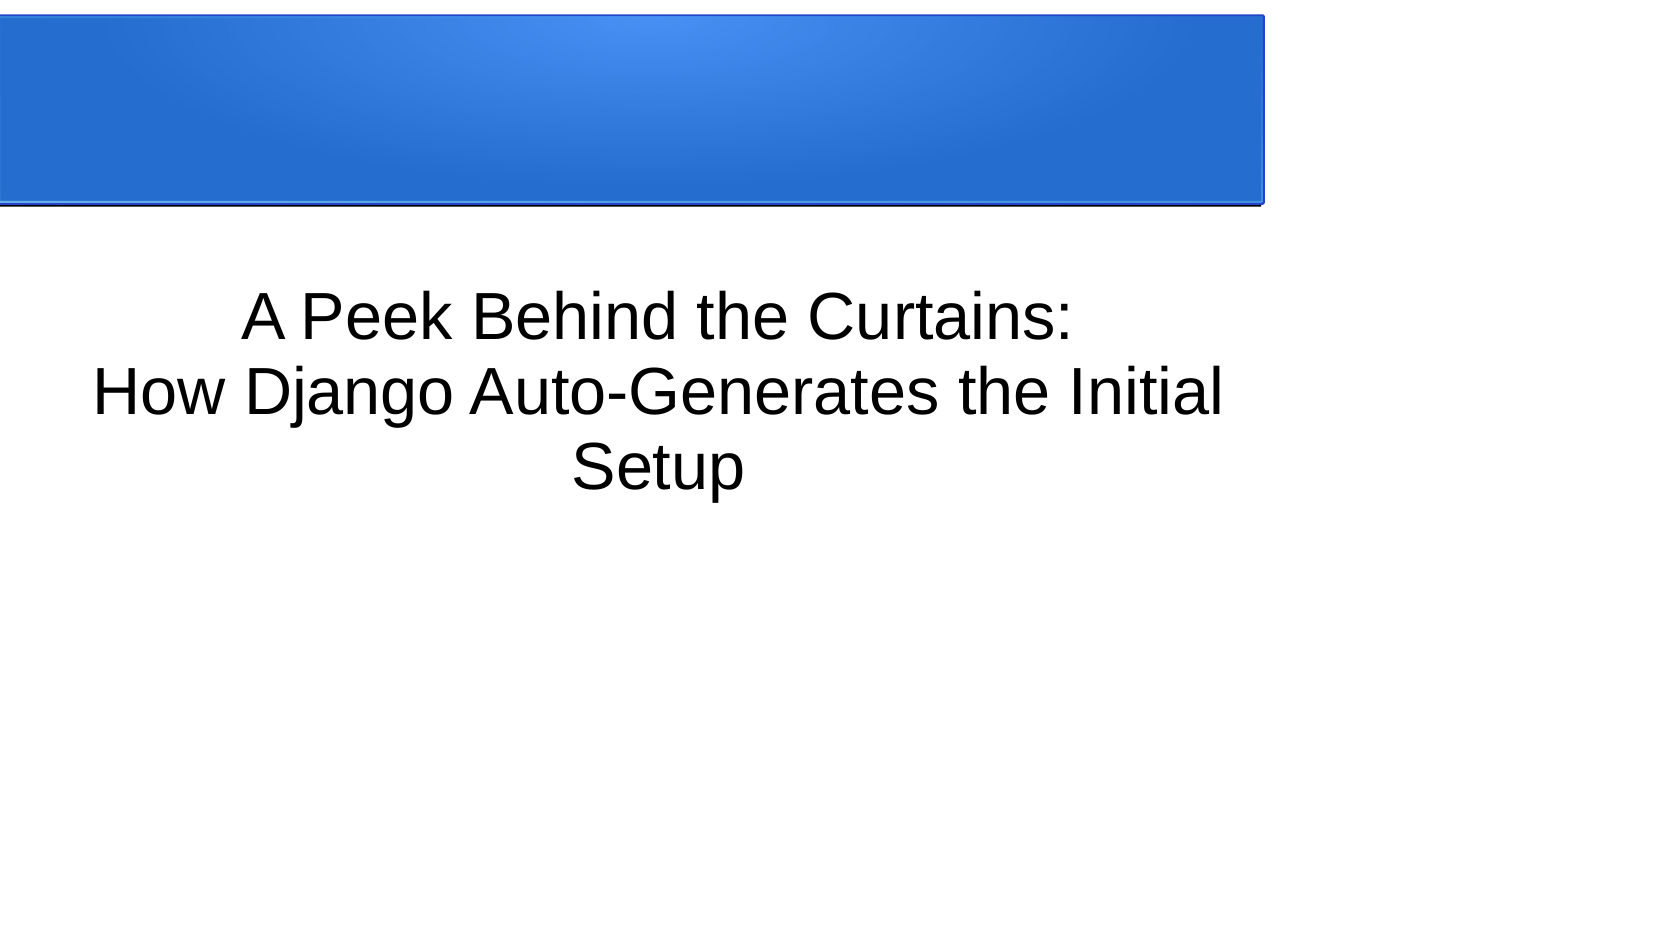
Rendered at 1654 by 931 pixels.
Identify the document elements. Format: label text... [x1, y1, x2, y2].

subtitle A Peek Behind the Curtains: How Django Auto-Generates the Initial Setup [82, 35, 1235, 748]
